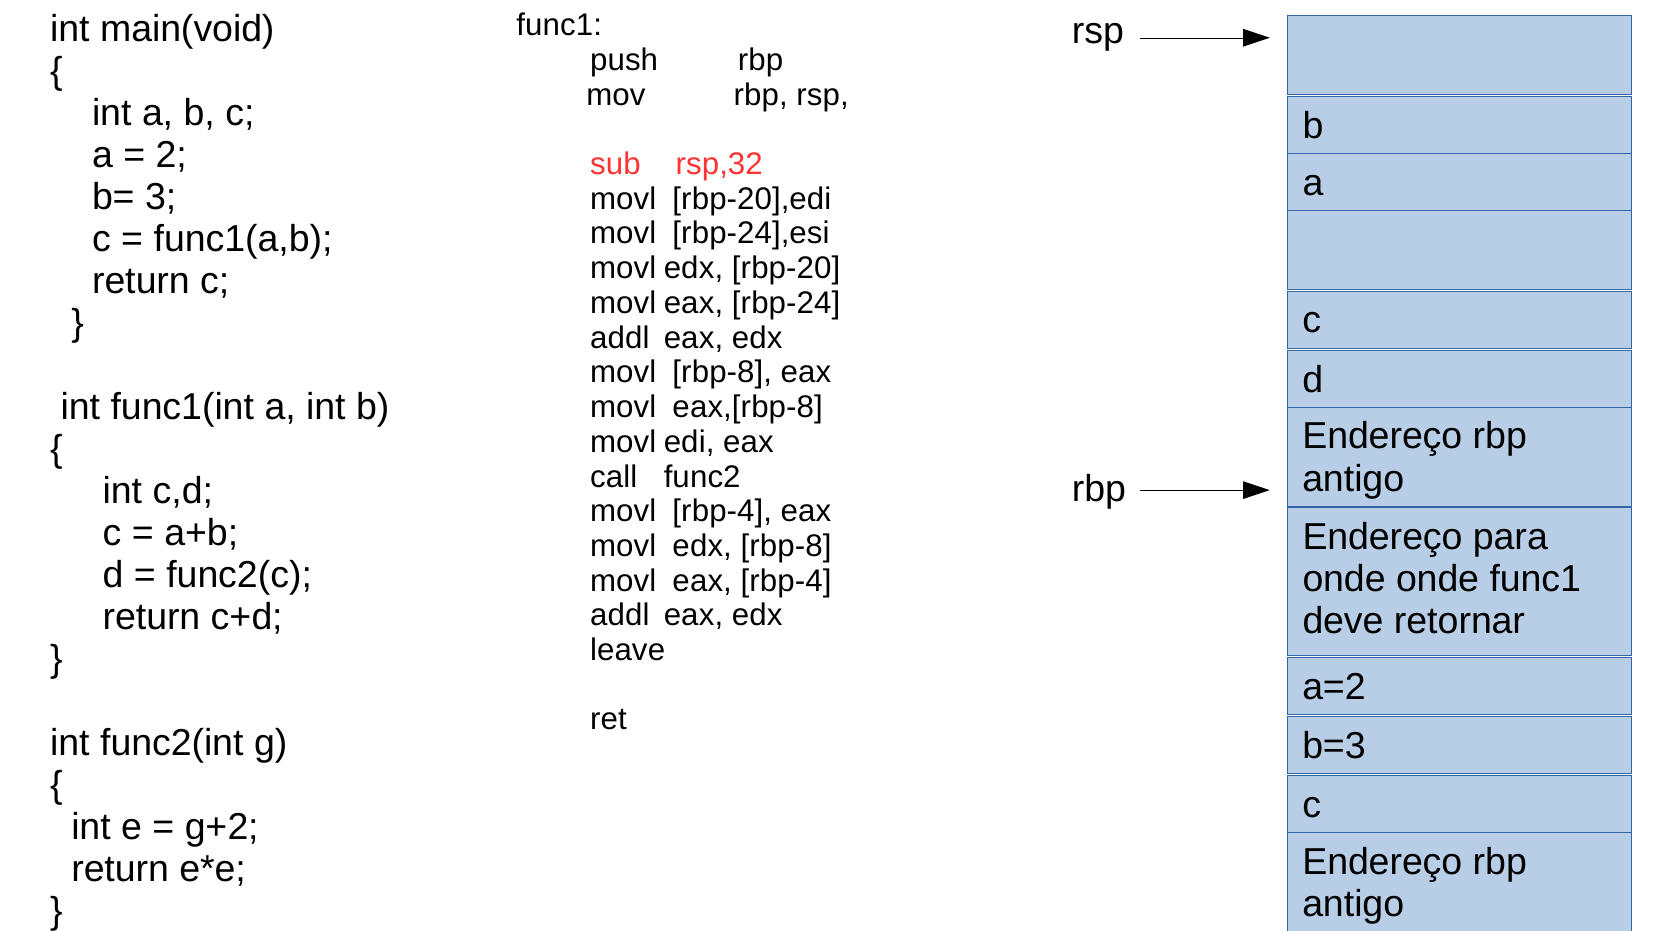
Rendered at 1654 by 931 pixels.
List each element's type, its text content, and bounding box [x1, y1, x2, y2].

text_box b [1287, 96, 1632, 154]
text_box c [1287, 775, 1632, 833]
text_box [1287, 211, 1632, 290]
text_box a=2 [1287, 657, 1632, 715]
text_box c [1287, 291, 1632, 349]
text_box d [1287, 350, 1632, 408]
text_box b=3 [1287, 716, 1632, 774]
text_box int main(void) { int a, b, c; a = 2; b= 3; c = func1(a,b); return c; } int func1(int a, int b) { int c,d; c = a+b; d = func2(c); return c+d; } int func2(int g) { int e = g+2; return e*e; } [35, 0, 449, 931]
text_box Endereço rbp antigo [1287, 408, 1632, 507]
text_box Endereço para onde onde func1 deve retornar [1287, 507, 1632, 656]
text_box rbp [1057, 459, 1141, 517]
text_box Endereço rbp antigo [1287, 833, 1632, 931]
text_box a [1287, 154, 1632, 211]
text_box [1287, 15, 1632, 95]
text_box rsp [1057, 2, 1139, 60]
text_box func1: push rbp mov rbp, rsp, sub rsp,32 movl [rbp-20],edi movl [rbp-24],esi movl edx, [rbp-20] movl eax, [rbp-24] addl eax, edx movl [rbp-8], eax movl eax,[rbp-8] movl edi, eax call func2 movl [rbp-4], eax movl edx, [rbp-8] movl eax, [rbp-4] addl eax, edx leave ret [501, 0, 1010, 925]
